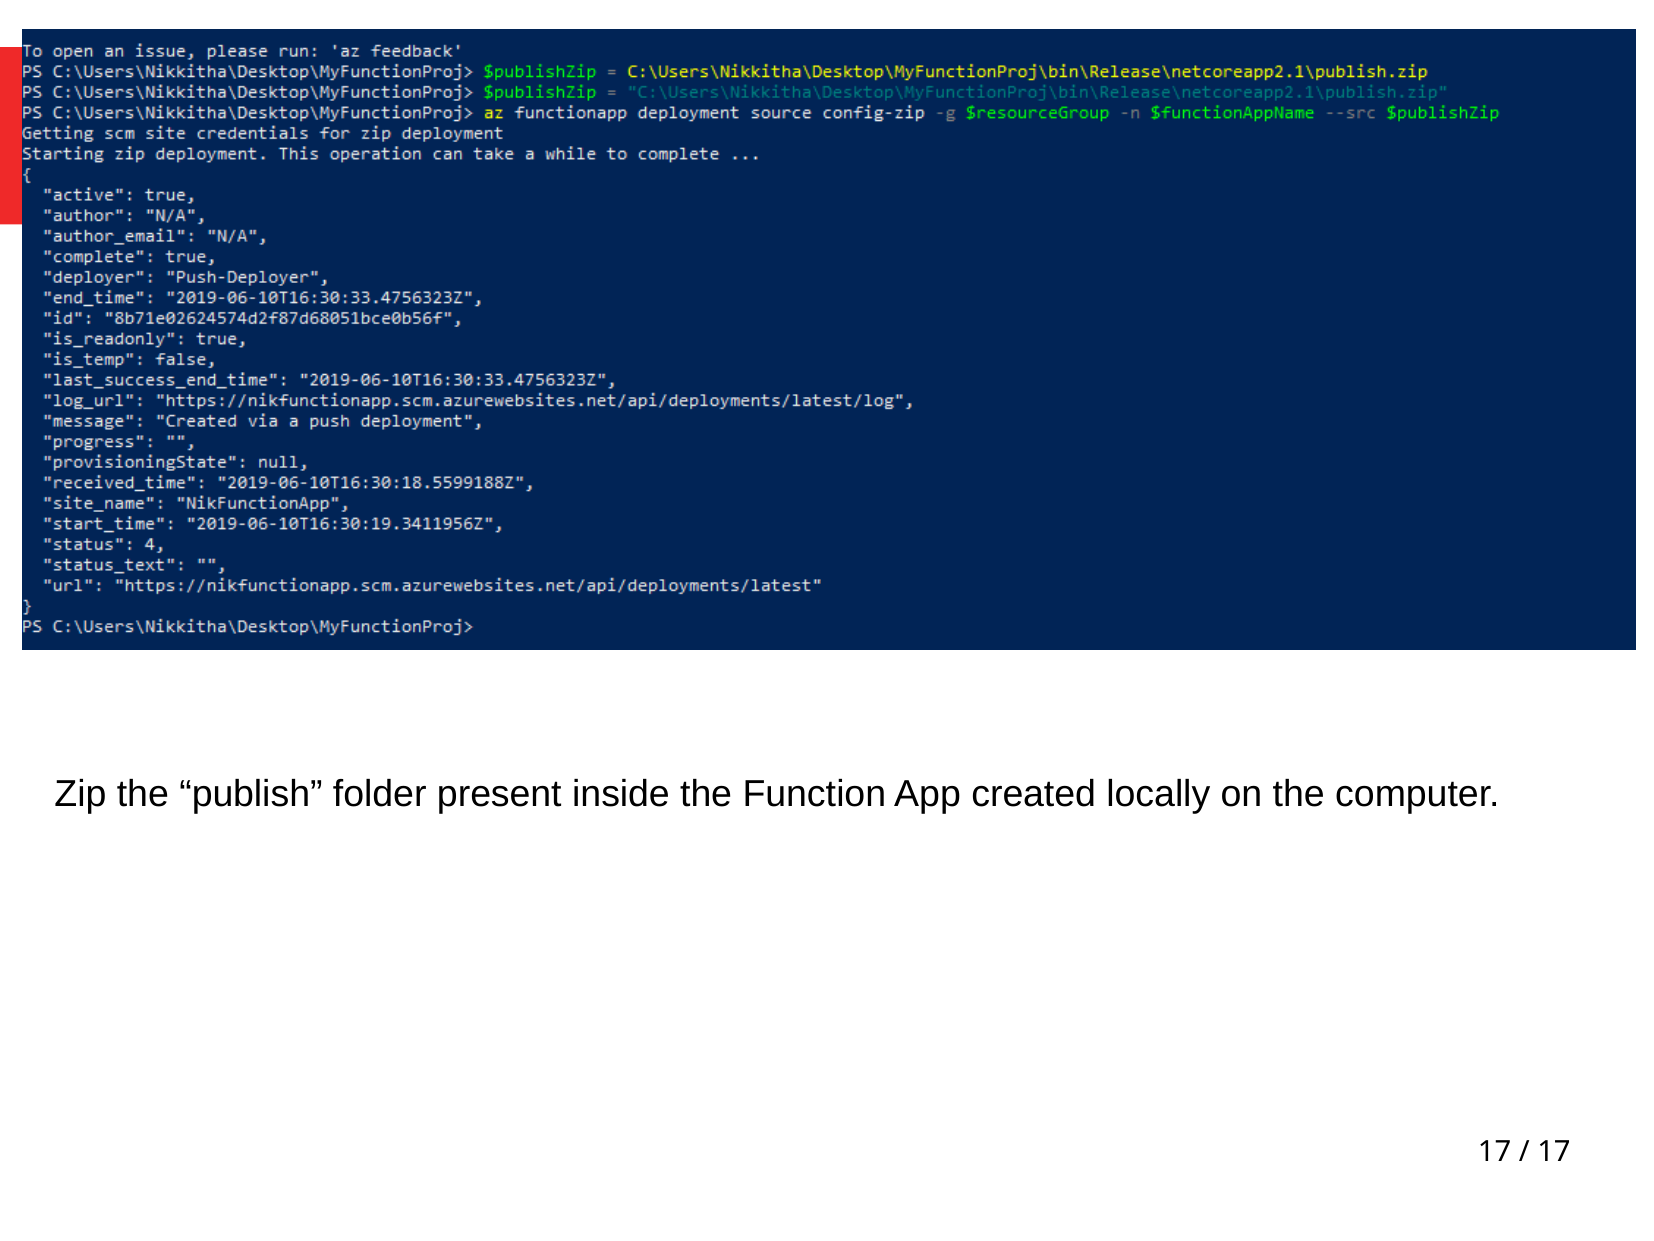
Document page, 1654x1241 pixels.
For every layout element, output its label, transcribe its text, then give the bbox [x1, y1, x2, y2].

picture [22, 29, 1636, 650]
text_box Zip the “publish” folder present inside the Function App created locally on the computer. [39, 765, 1516, 864]
